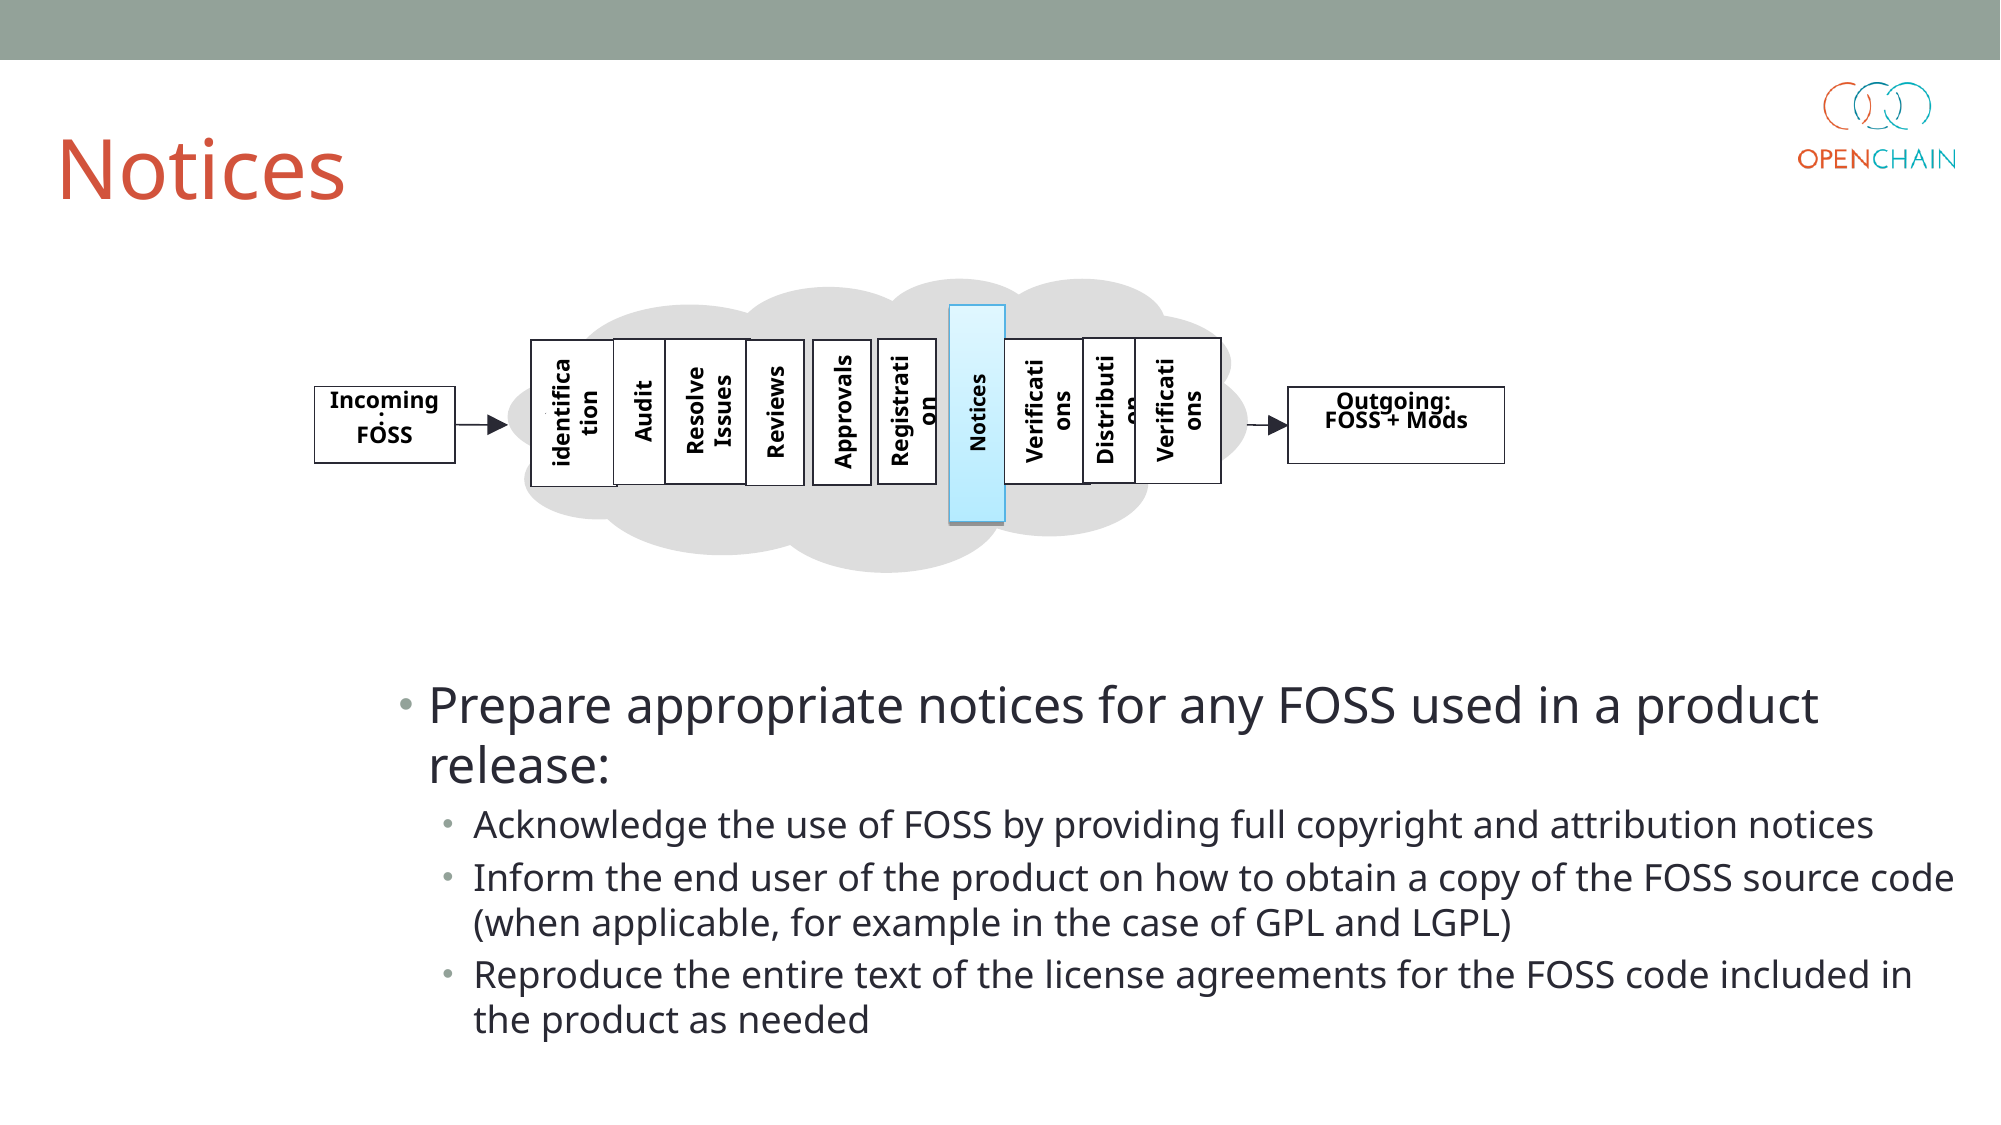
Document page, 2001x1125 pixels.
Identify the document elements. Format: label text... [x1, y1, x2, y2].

text_box Distribution [1083, 337, 1142, 484]
picture [1798, 82, 1955, 169]
text_box Outgoing: FOSS + Mods [1288, 386, 1505, 464]
text_box Registration [877, 338, 936, 485]
text_box Approvals [812, 339, 871, 485]
text_box [507, 387, 531, 447]
text_box Audit [613, 339, 664, 485]
text_box Incoming: FOSS [314, 386, 455, 464]
text_box Verifications [1135, 338, 1221, 484]
list Prepare appropriate notices for any FOSS used in a product release: Acknowledge the use of FOSS by providing full copyright and attribution notices Inform the end user of the product on how to obtain a copy of the FOSS source code (when applicable, for example in the case of GPL and LGPL) Reproduce the entire text of the license agreements for the FOSS code included in the product as needed [357, 643, 2000, 1055]
text_box Notices [949, 305, 1005, 522]
text_box Resolve Issues [664, 338, 751, 485]
text_box identification [531, 340, 617, 487]
text_box Reviews [745, 340, 804, 486]
text_box [1221, 340, 1248, 462]
text_box Verifications [1004, 338, 1091, 485]
text_box [524, 278, 1219, 573]
text_box Notices [40, 84, 1841, 247]
